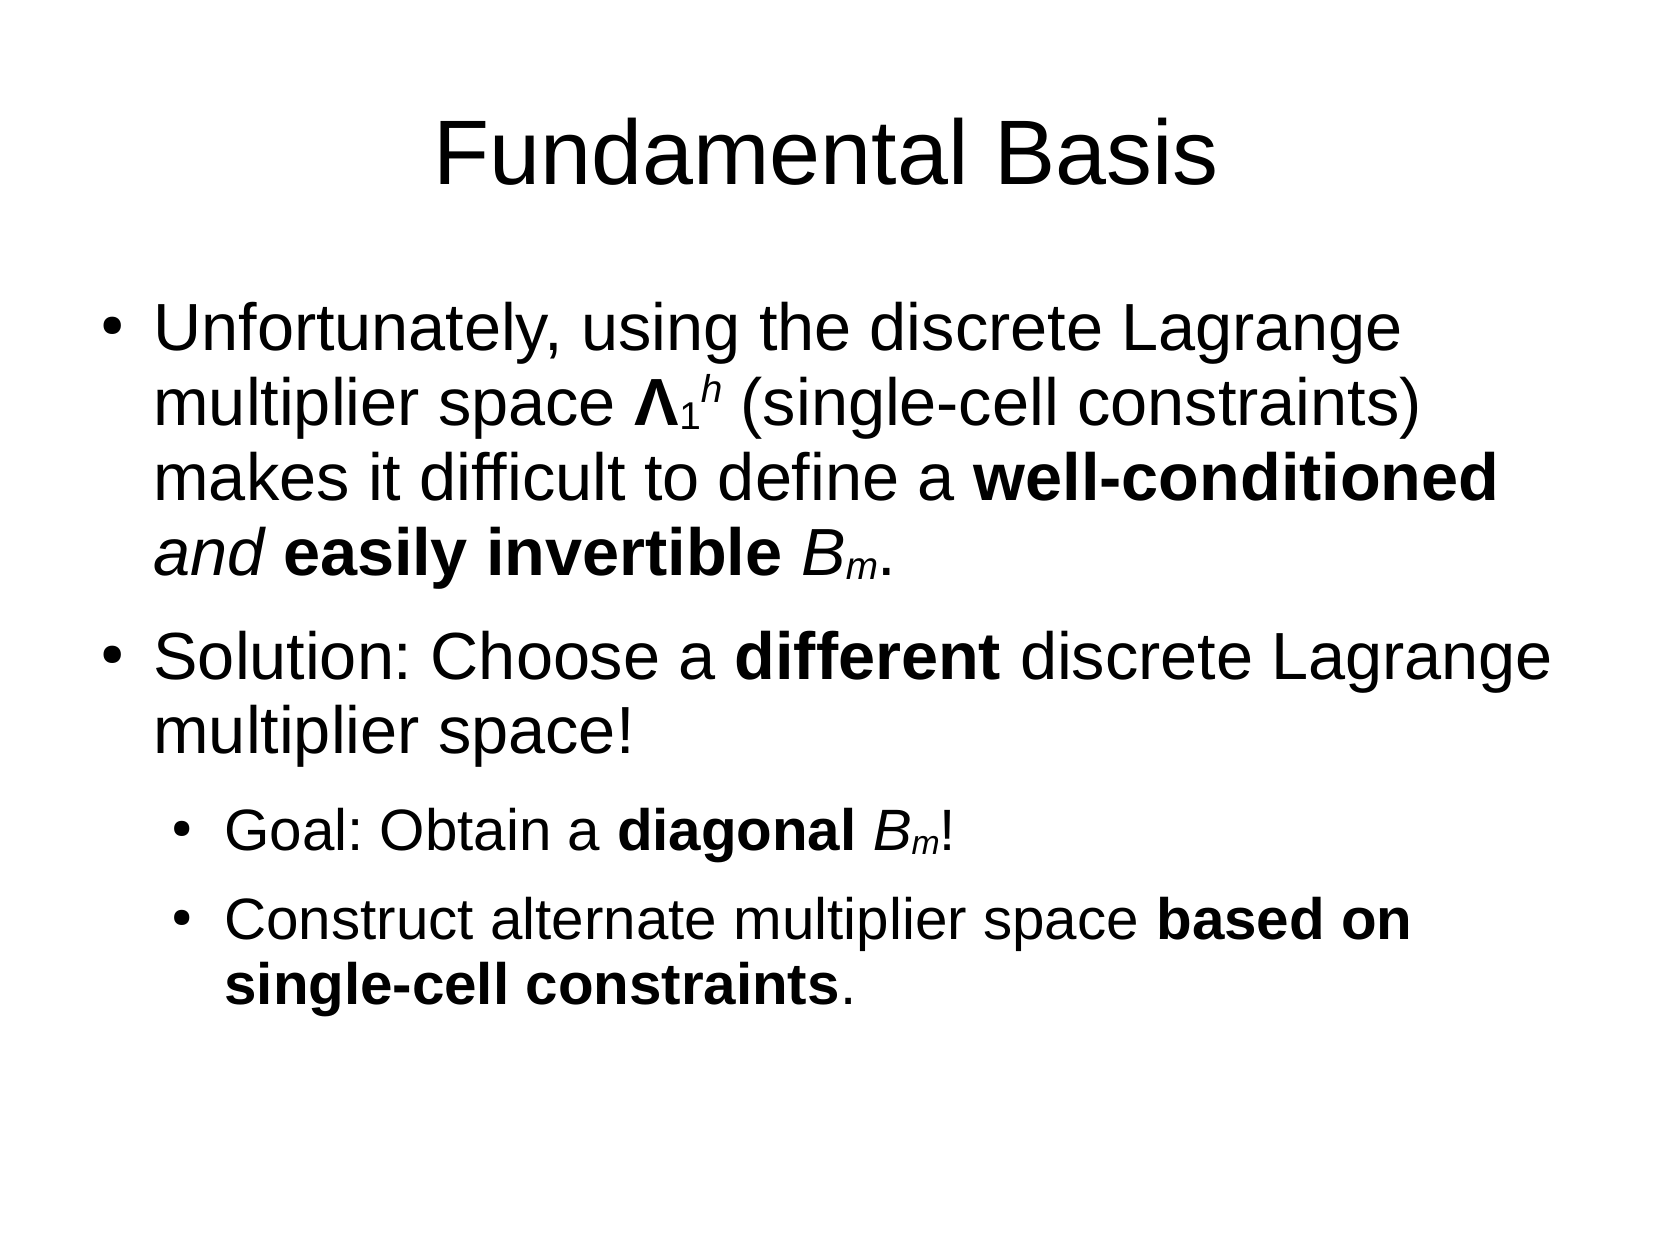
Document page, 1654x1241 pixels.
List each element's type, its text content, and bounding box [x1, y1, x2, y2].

title Fundamental Basis [82, 49, 1571, 257]
list Unfortunately, using the discrete Lagrange multiplier space Λ1h (single-cell constraints) makes it difficult to define a well-conditioned and easily invertible Bm. Solution: Choose a different discrete Lagrange multiplier space! Goal: Obtain a diagonal Bm! Construct alternate multiplier space based on single-cell constraints. [82, 290, 1571, 1109]
